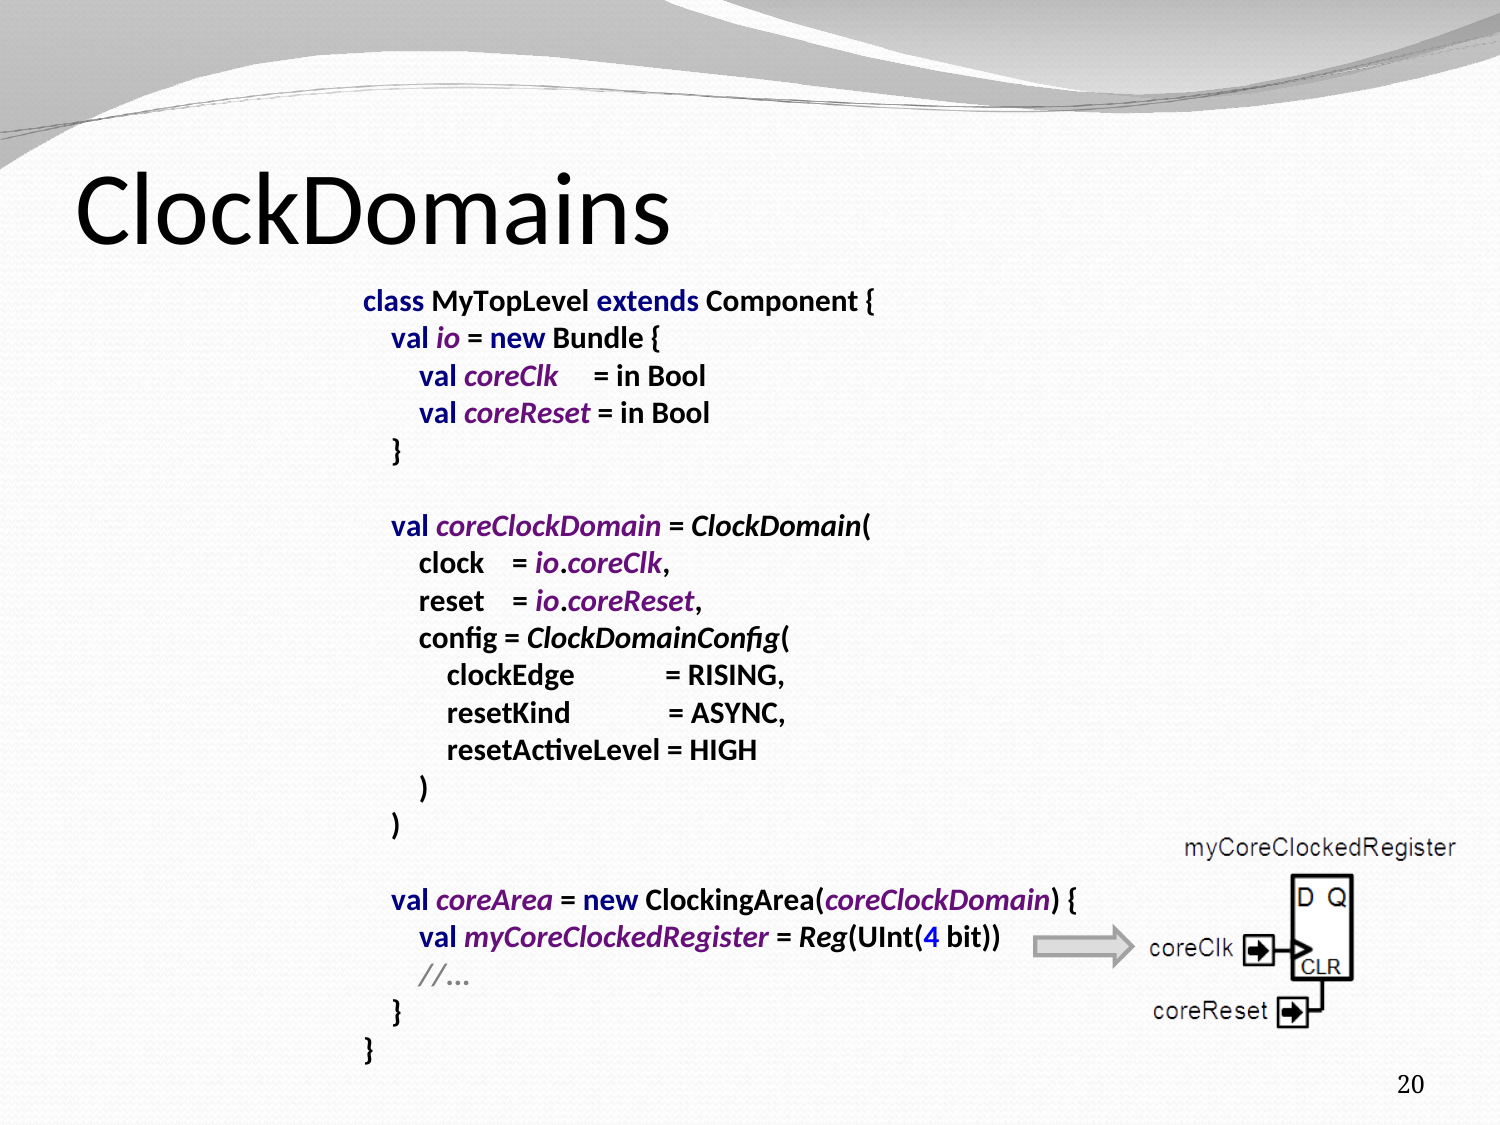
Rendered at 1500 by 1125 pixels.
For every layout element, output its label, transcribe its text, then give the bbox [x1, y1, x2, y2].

picture [0, 0, 1500, 1125]
text_box class MyTopLevel extends Component { val io = new Bundle { val coreClk = in Bool val coreReset = in Bool } val coreClockDomain = ClockDomain( clock = io.coreClk, reset = io.coreReset, config = ClockDomainConfig( clockEdge = RISING, resetKind = ASYNC, resetActiveLevel = HIGH ) ) val coreArea = new ClockingArea(coreClockDomain) { val myCoreClockedRegister = Reg(UInt(4 bit)) //... } } [348, 272, 1094, 1075]
text_box <numéro> [1299, 1042, 1426, 1103]
text_box [1035, 928, 1133, 965]
title ClockDomains [75, 78, 1426, 266]
